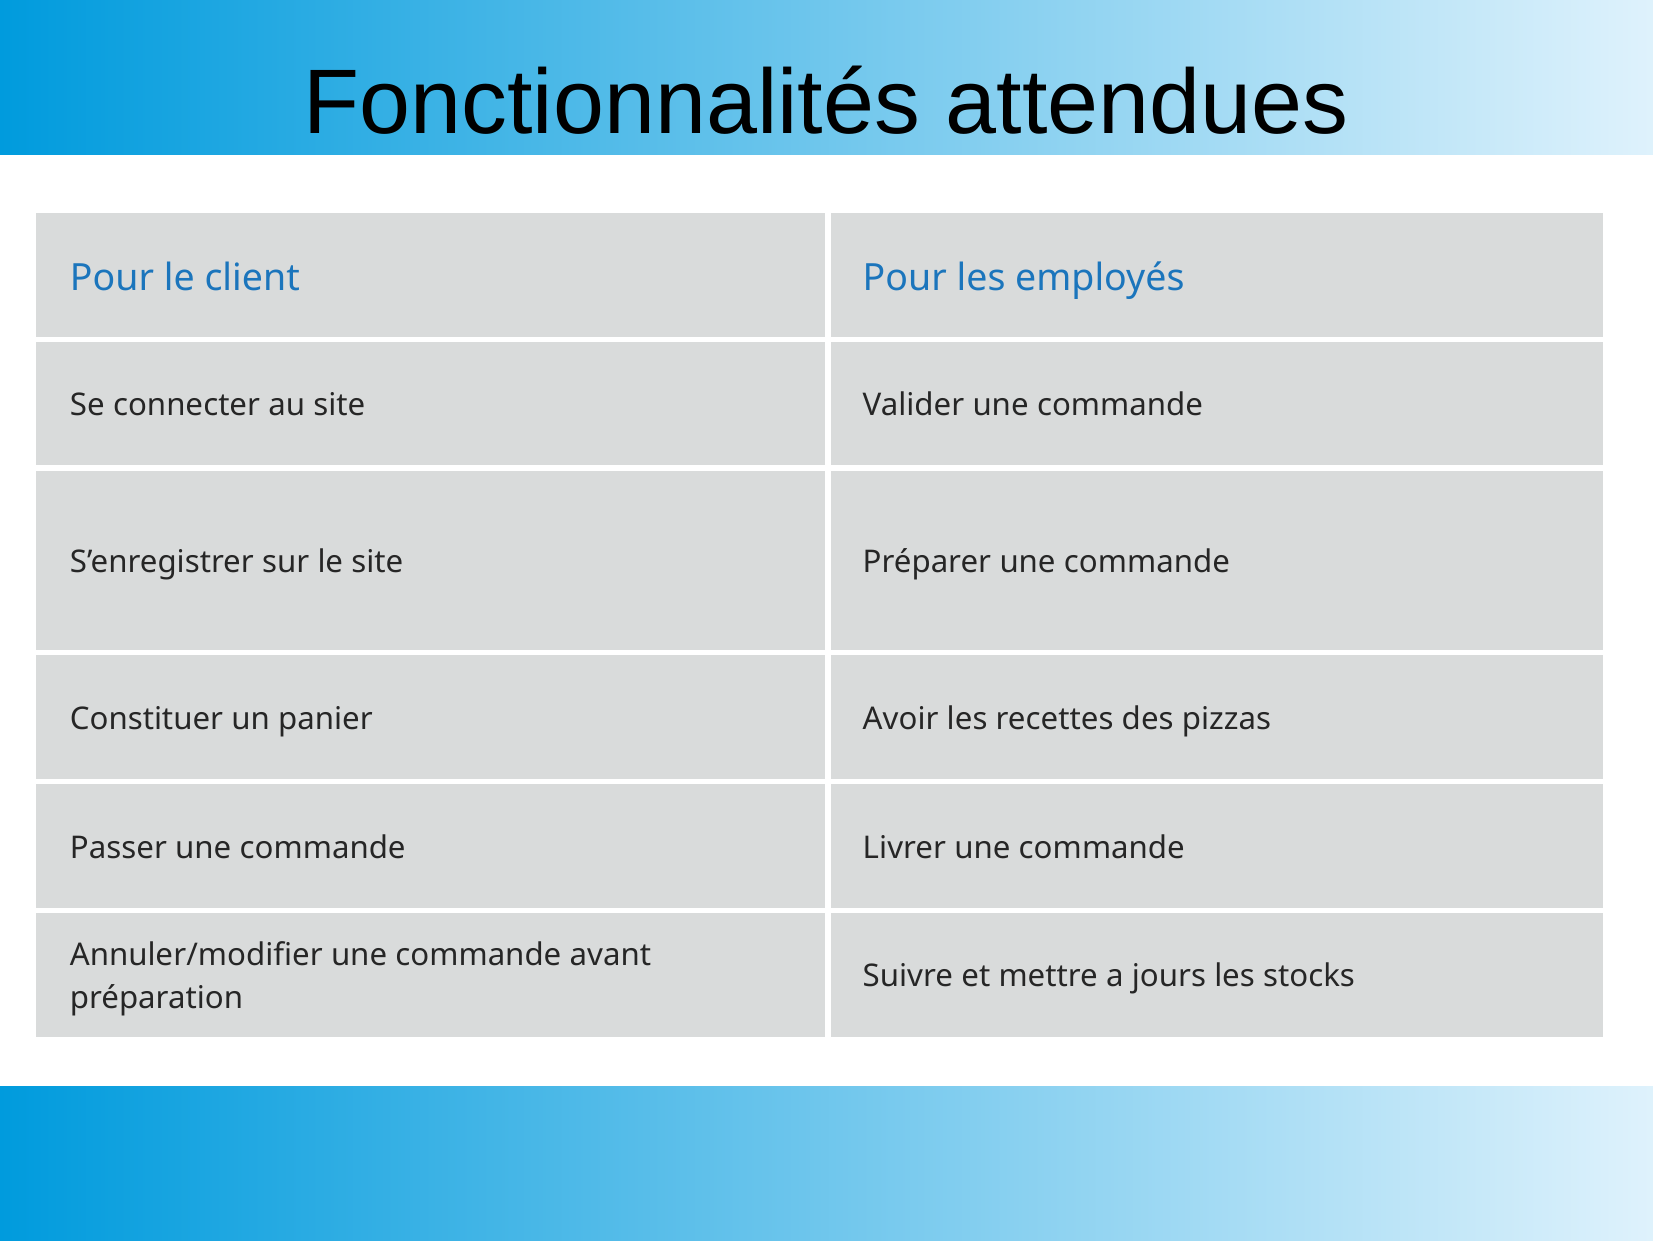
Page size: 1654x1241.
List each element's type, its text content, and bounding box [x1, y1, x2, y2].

title Fonctionnalités attendues [82, 49, 1571, 155]
table_cell Constituer un panier [36, 655, 825, 779]
table_cell Se connecter au site [36, 342, 825, 465]
table_cell S’enregistrer sur le site [36, 471, 825, 650]
table_cell Annuler/modifier une commande avant préparation [36, 913, 825, 1037]
table_cell Préparer une commande [831, 471, 1603, 650]
table_header Pour le client [36, 213, 825, 337]
table_header Pour les employés [831, 213, 1603, 337]
table_cell Passer une commande [36, 784, 825, 908]
table_cell Livrer une commande [831, 784, 1603, 908]
table_cell Suivre et mettre a jours les stocks [831, 913, 1603, 1037]
table_cell Valider une commande [831, 342, 1603, 465]
table_cell Avoir les recettes des pizzas [831, 655, 1603, 779]
